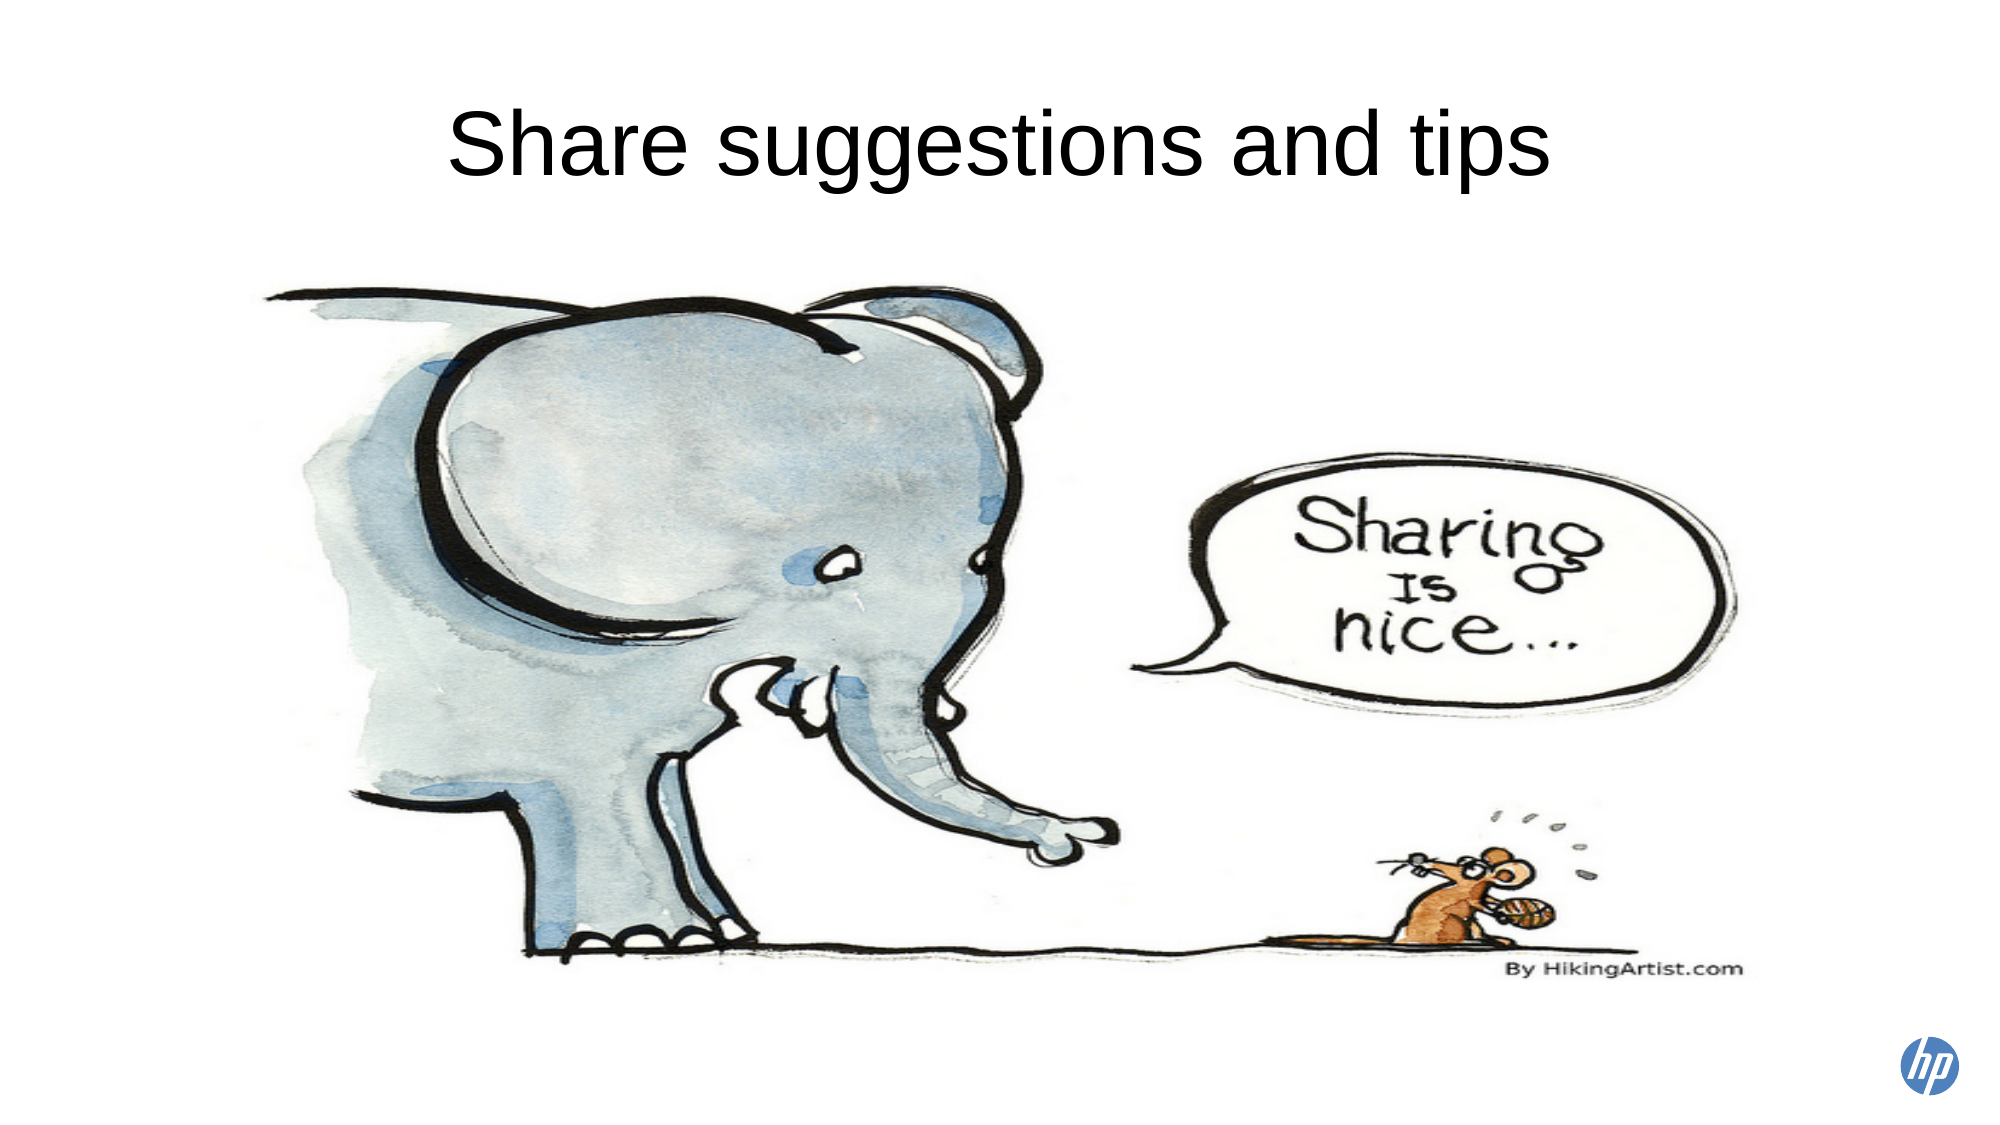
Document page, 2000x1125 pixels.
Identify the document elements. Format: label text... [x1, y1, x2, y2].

title Share suggestions and tips [0, 16, 2000, 272]
picture [212, 247, 1760, 981]
